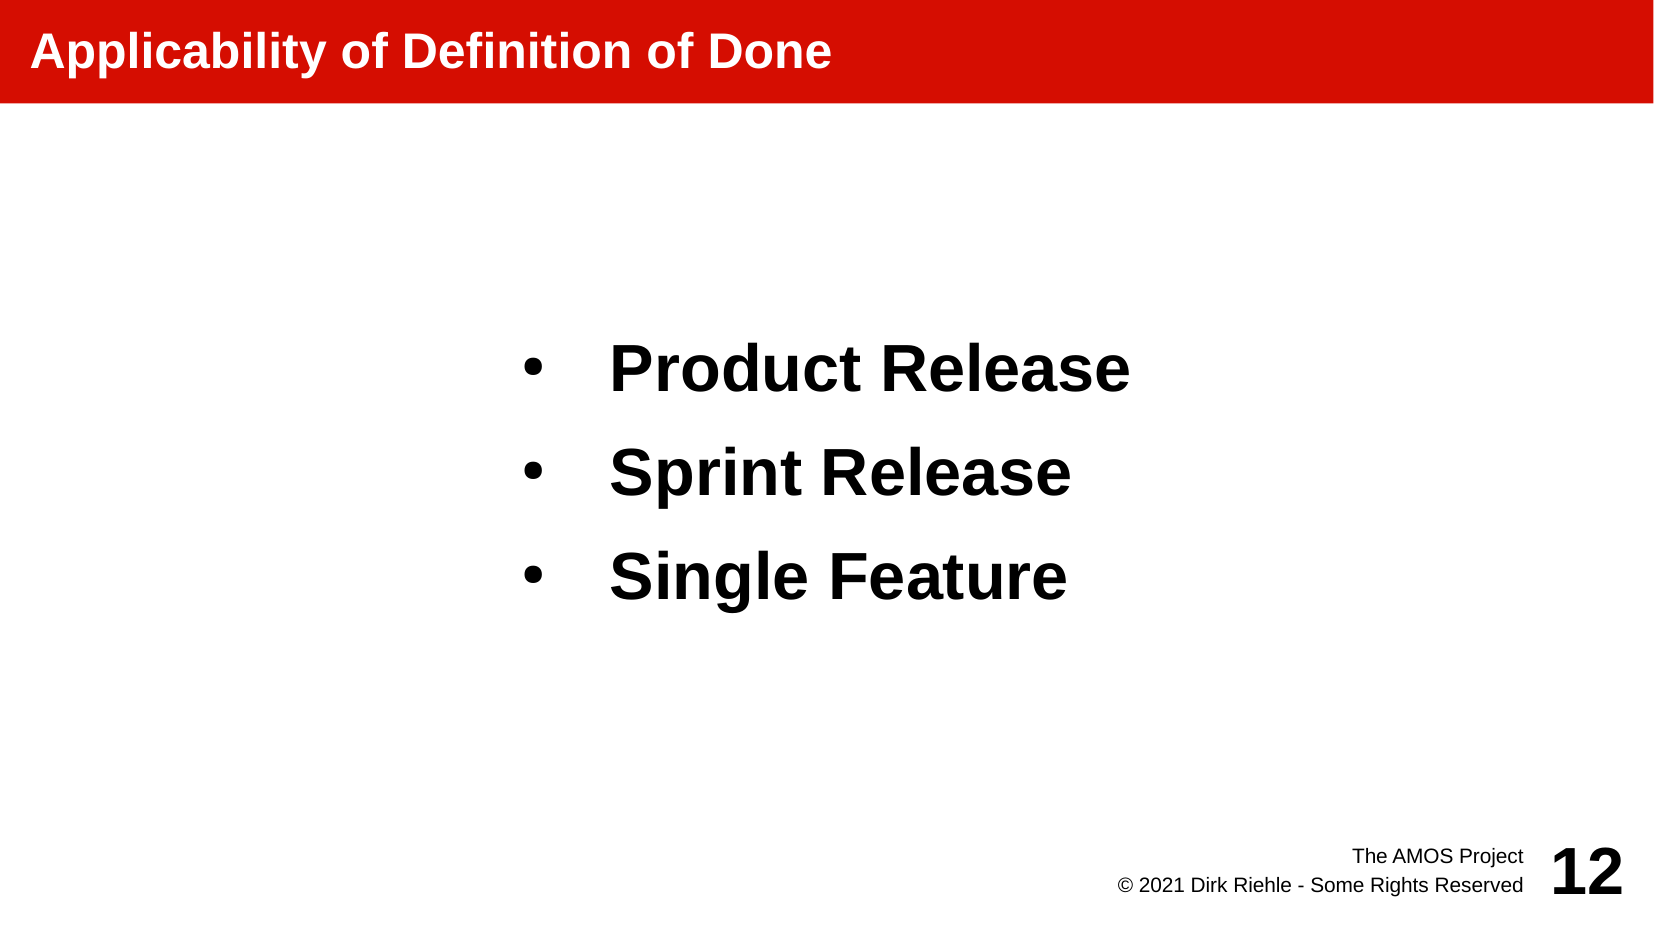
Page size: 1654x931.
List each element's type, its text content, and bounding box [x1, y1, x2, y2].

title Applicability of Definition of Done [0, 0, 1654, 104]
subtitle Product Release Sprint Release Single Feature [29, 132, 1625, 813]
